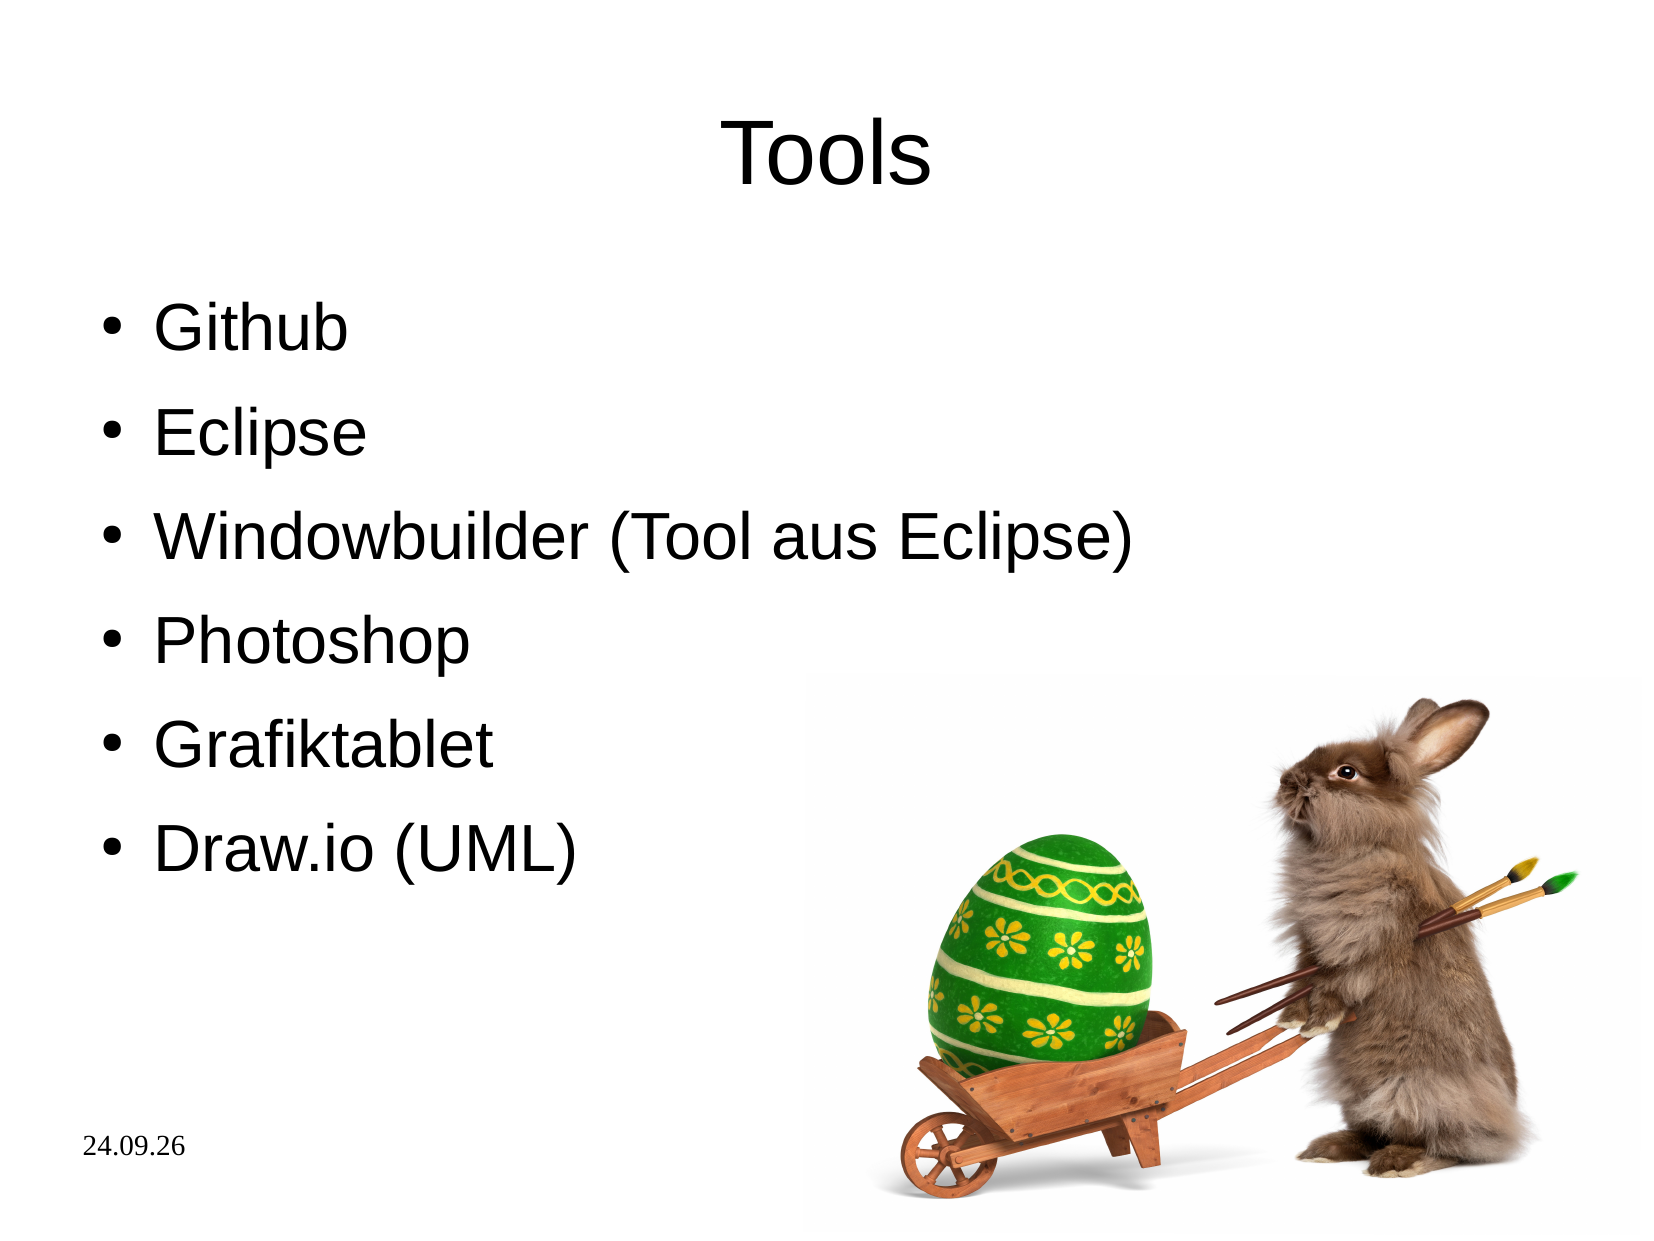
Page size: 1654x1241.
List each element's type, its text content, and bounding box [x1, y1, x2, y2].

list Github Eclipse Windowbuilder (Tool aus Eclipse) Photoshop Grafiktablet Draw.io (UML) [82, 290, 1571, 1109]
picture [805, 678, 1641, 1235]
title Tools [82, 49, 1571, 257]
